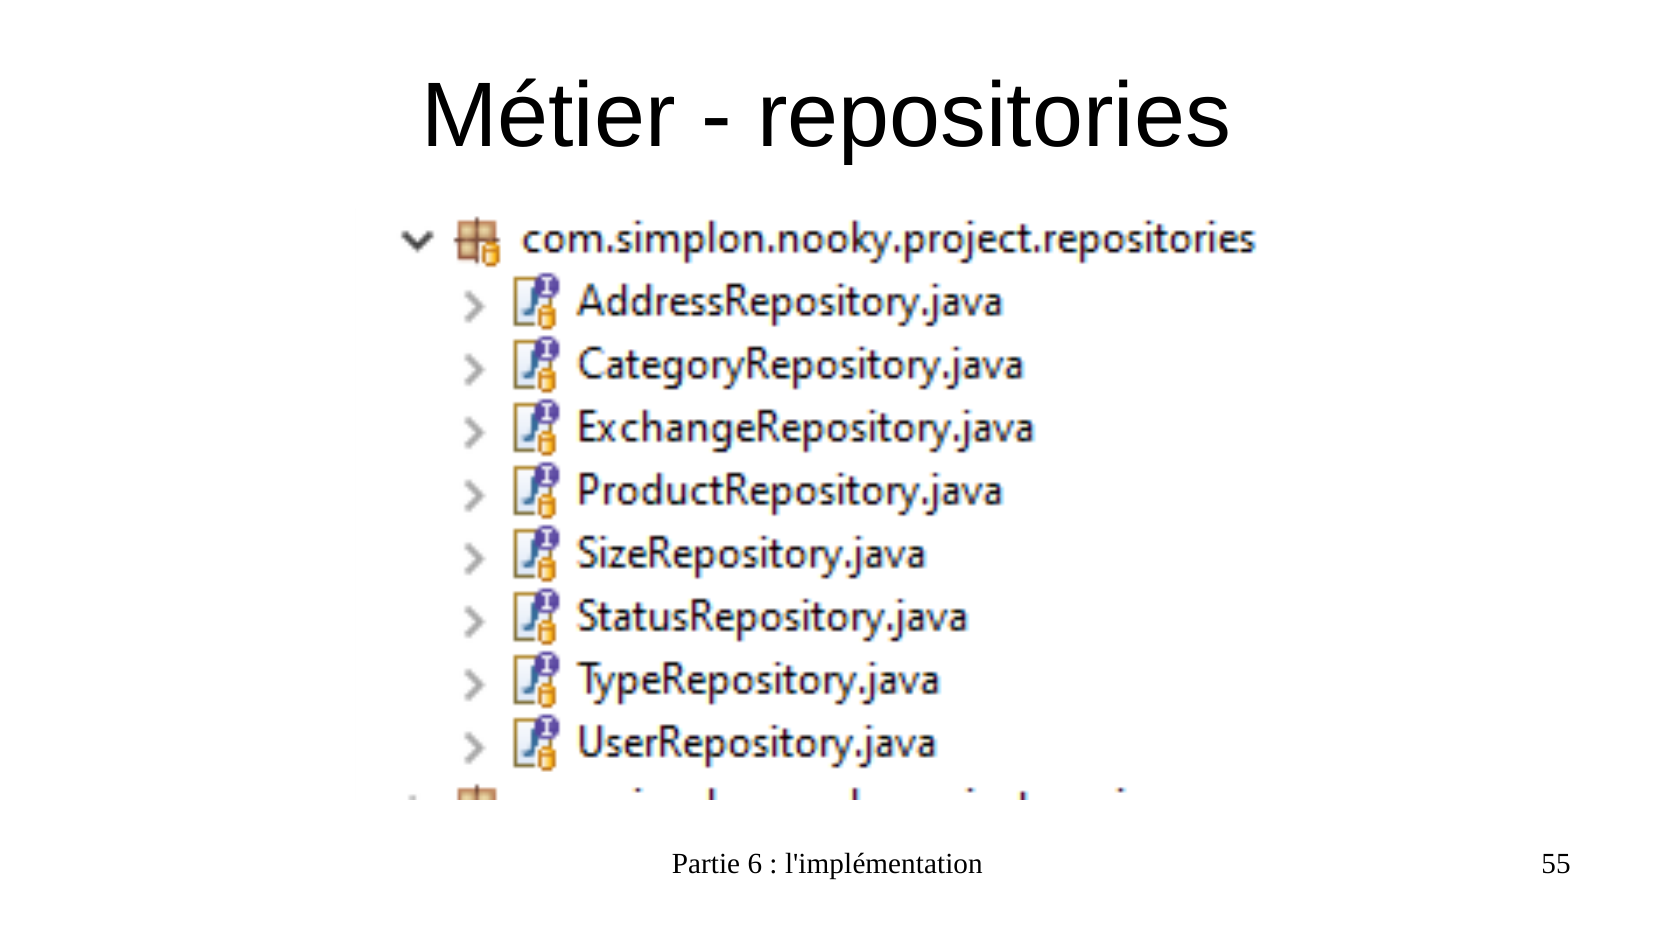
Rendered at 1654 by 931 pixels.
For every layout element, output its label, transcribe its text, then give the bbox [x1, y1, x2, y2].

title Métier - repositories [82, 37, 1571, 193]
picture [354, 208, 1365, 800]
